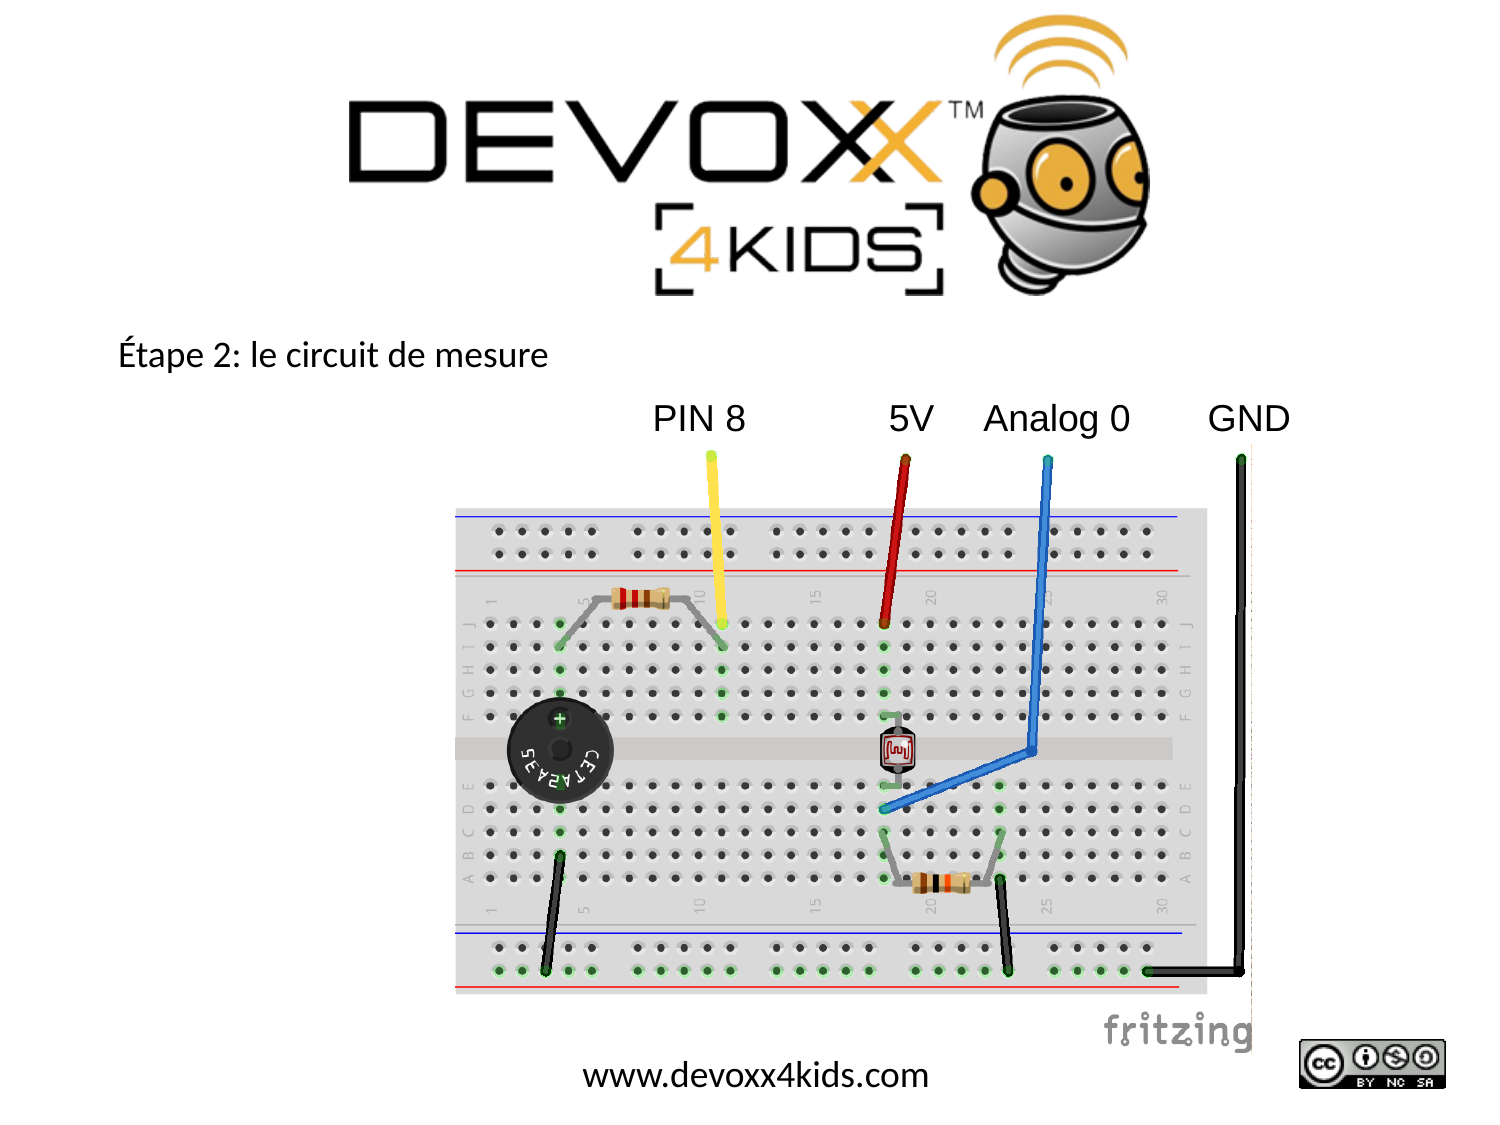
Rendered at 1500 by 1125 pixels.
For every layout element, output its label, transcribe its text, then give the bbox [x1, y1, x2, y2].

text_box 5V [874, 389, 950, 444]
text_box PIN 8 [637, 389, 780, 444]
title Étape 2: le circuit de mesure [118, 302, 1441, 414]
text_box GND [1192, 389, 1306, 452]
text_box Analog 0 [968, 389, 1146, 444]
picture [349, 14, 1150, 296]
picture [455, 444, 1252, 1053]
picture [1299, 1039, 1446, 1089]
